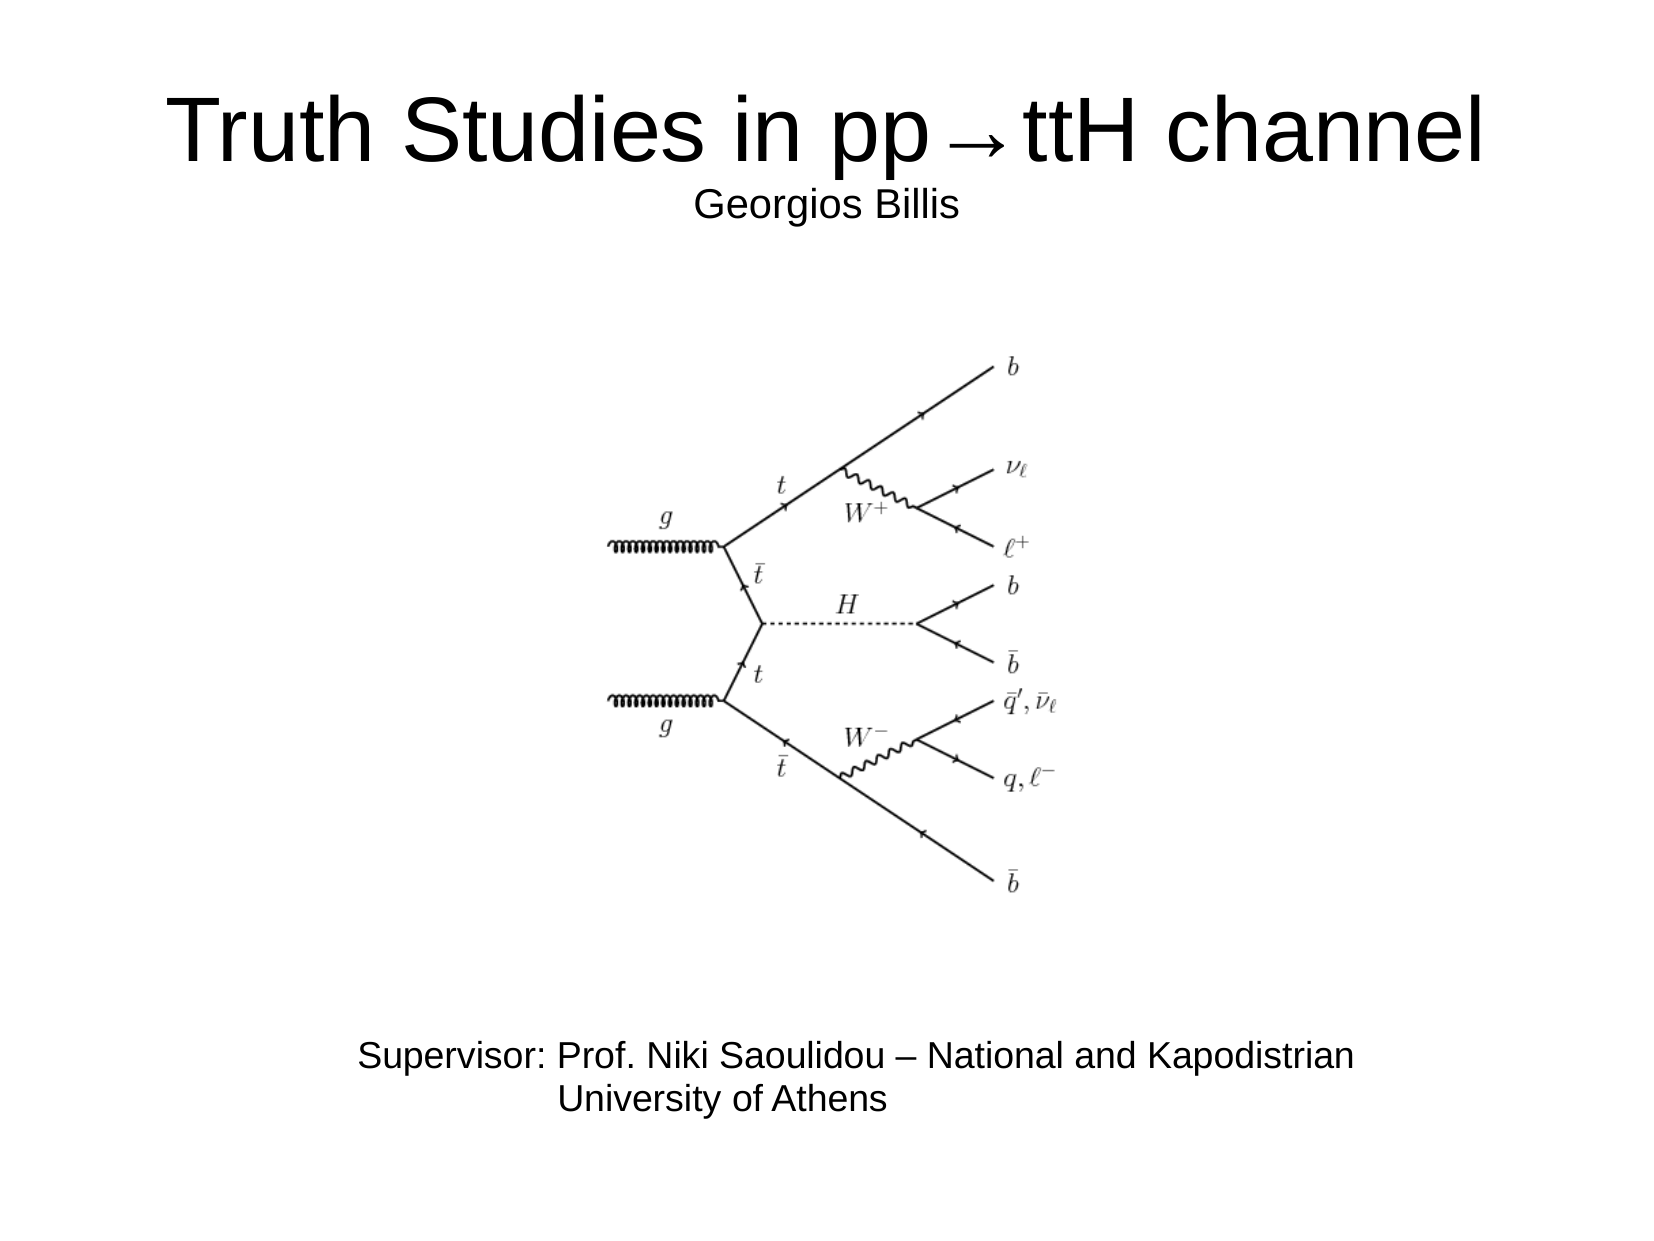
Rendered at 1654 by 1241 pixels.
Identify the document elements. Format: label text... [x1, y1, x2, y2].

subtitle [82, 290, 1571, 1010]
text_box Supervisor: Prof. Niki Saoulidou – National and Kapodistrian University of Athens [342, 1027, 1382, 1127]
title Truth Studies in pp→ttH channel Georgios Billis [82, 49, 1571, 257]
